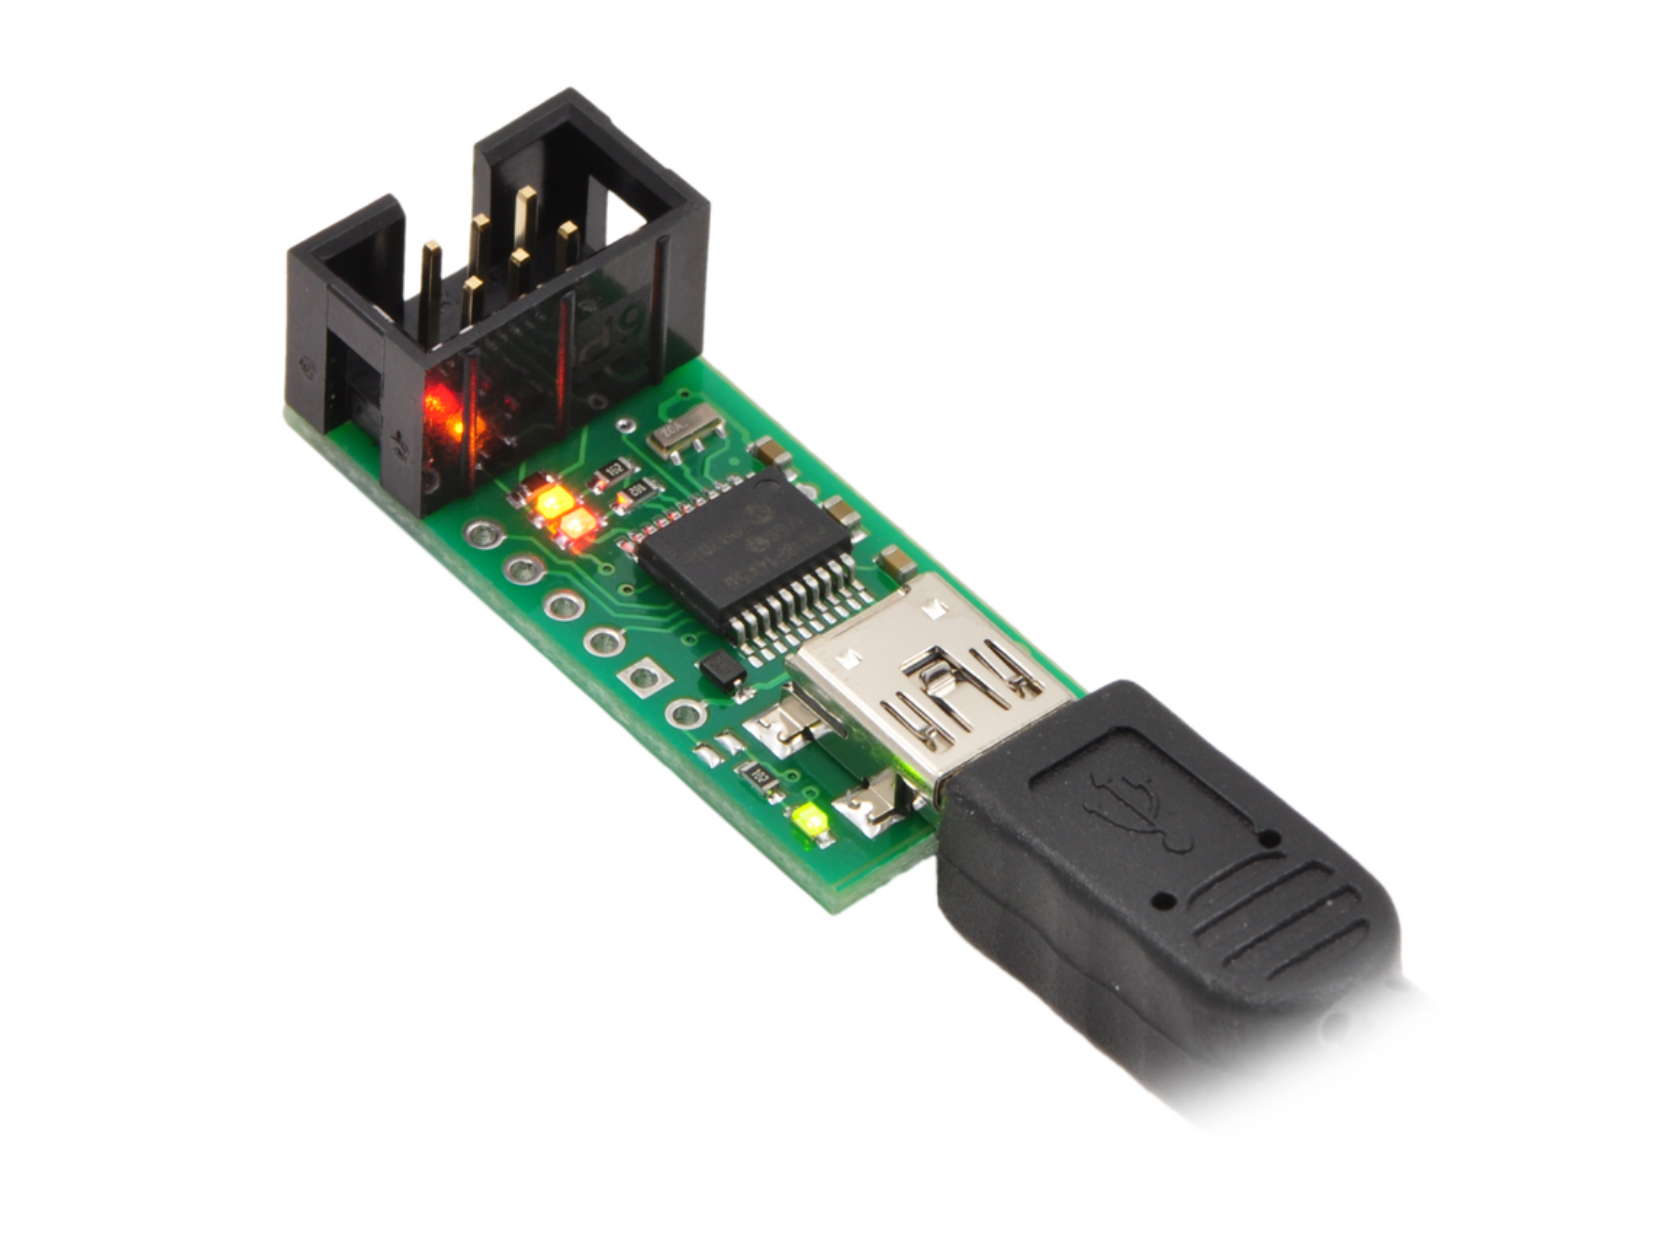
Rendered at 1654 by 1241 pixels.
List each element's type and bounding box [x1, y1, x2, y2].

picture [280, 85, 1441, 1141]
